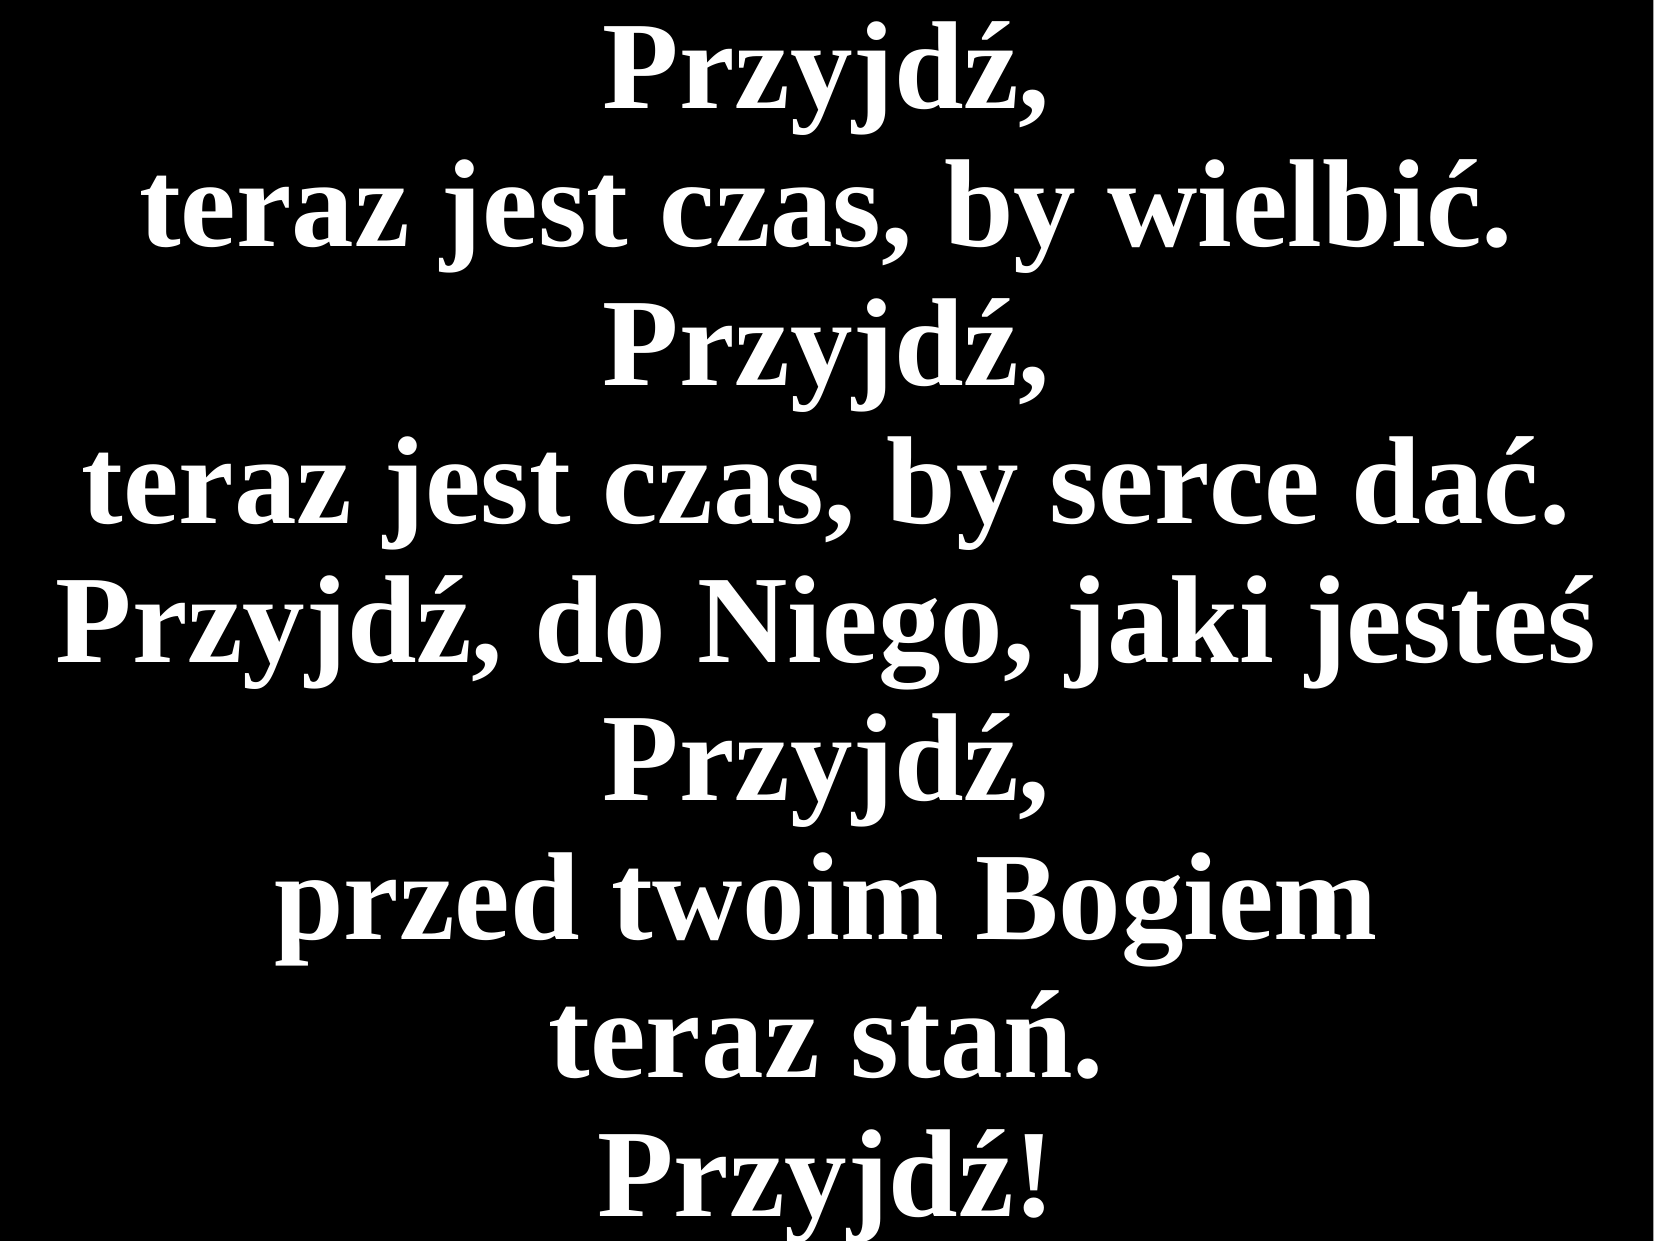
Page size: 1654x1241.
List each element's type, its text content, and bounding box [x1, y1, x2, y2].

title Przyjdź, teraz jest czas, by wielbić. Przyjdź, teraz jest czas, by serce dać. Przyjdź, do Niego, jaki jesteś Przyjdź, przed twoim Bogiem teraz stań. Przyjdź! [0, 0, 1654, 1241]
